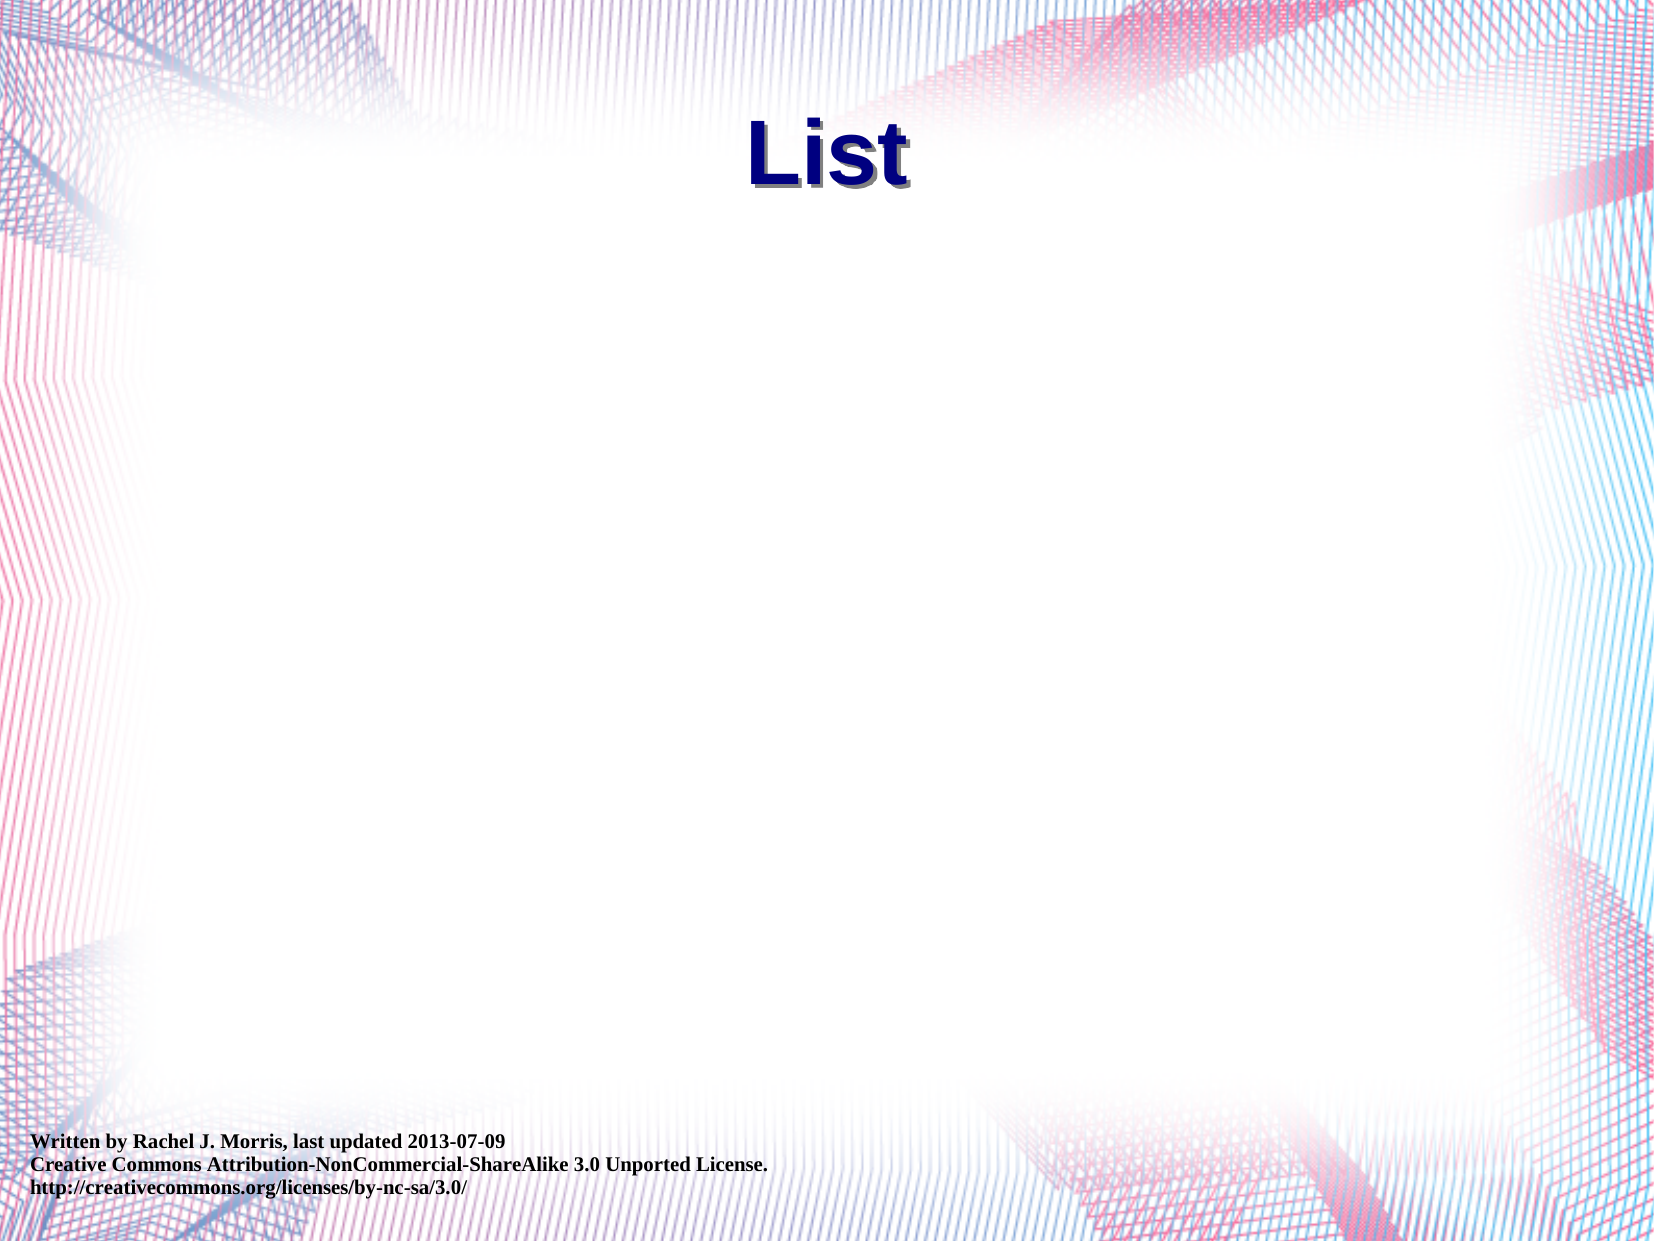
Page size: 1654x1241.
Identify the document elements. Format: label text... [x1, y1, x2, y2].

title List [82, 49, 1571, 257]
picture [0, 0, 1654, 1241]
